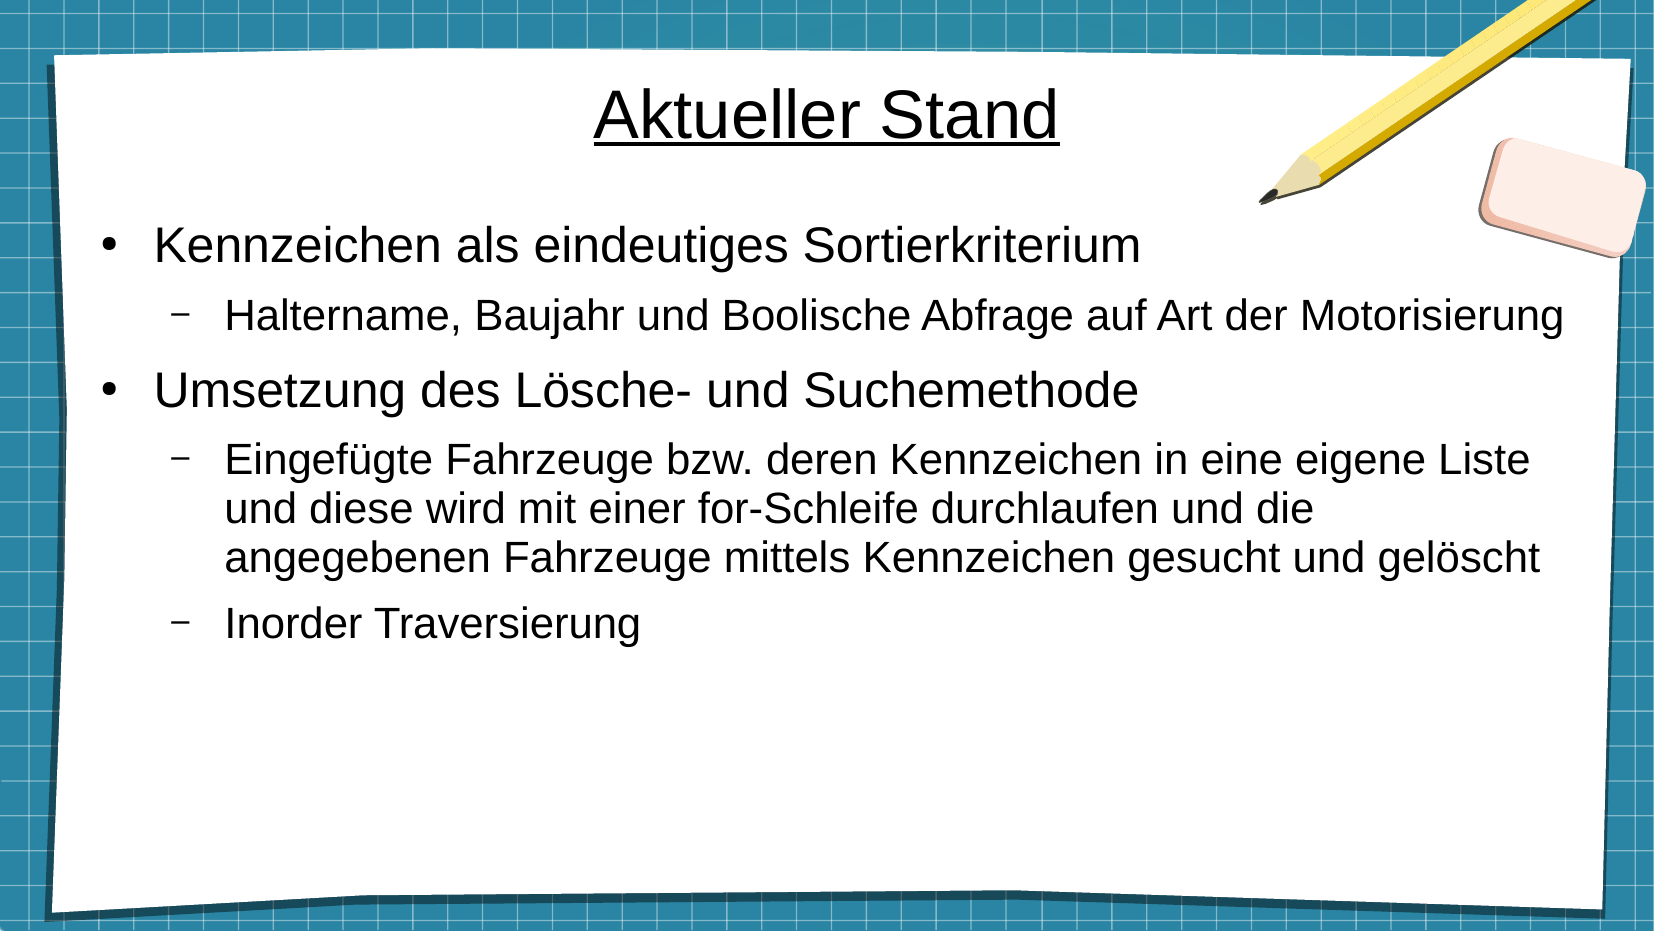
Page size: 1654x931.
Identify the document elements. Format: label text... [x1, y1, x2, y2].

title Aktueller Stand [82, 37, 1571, 193]
list Kennzeichen als eindeutiges Sortierkriterium Haltername, Baujahr und Boolische Abfrage auf Art der Motorisierung Umsetzung des Lösche- und Suchemethode Eingefügte Fahrzeuge bzw. deren Kennzeichen in eine eigene Liste und diese wird mit einer for-Schleife durchlaufen und die angegebenen Fahrzeuge mittels Kennzeichen gesucht und gelöscht Inorder Traversierung [82, 217, 1571, 758]
